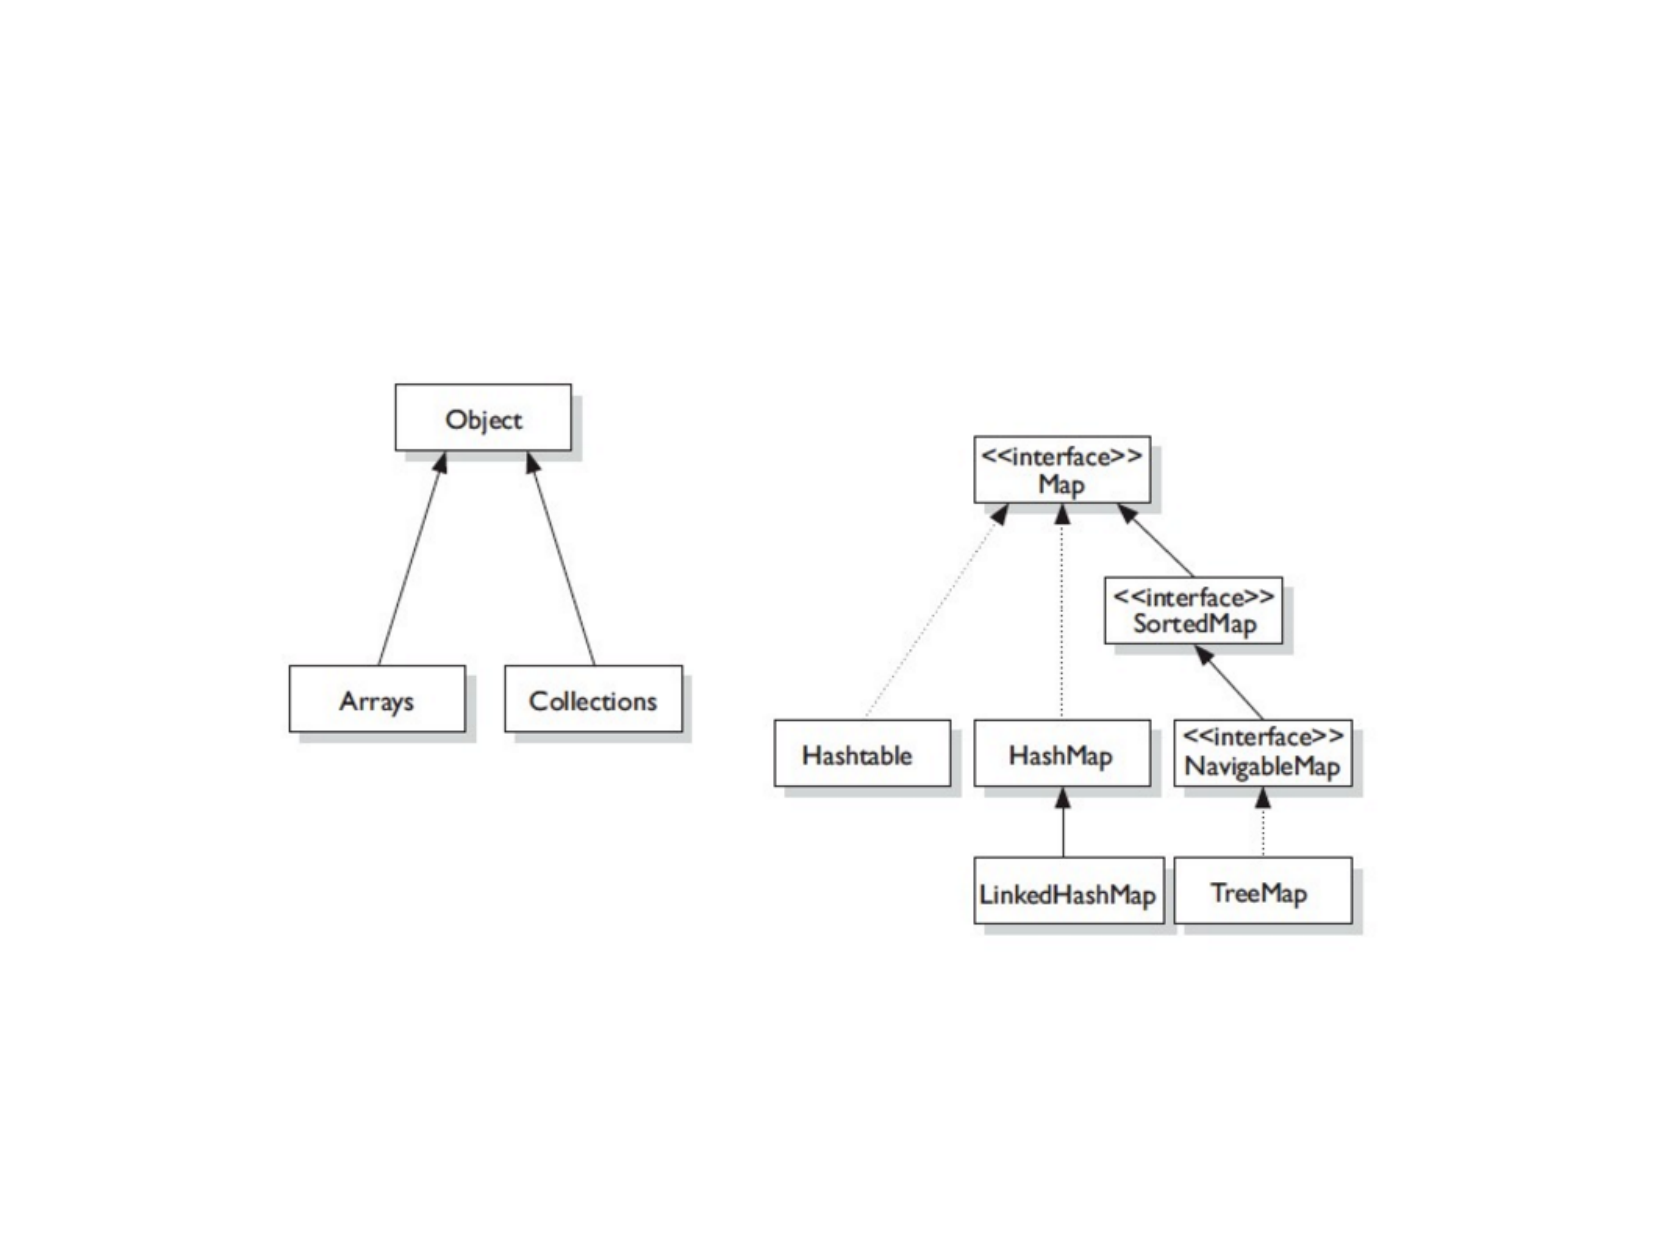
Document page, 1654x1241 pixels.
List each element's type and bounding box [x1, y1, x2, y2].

picture [239, 257, 1413, 978]
